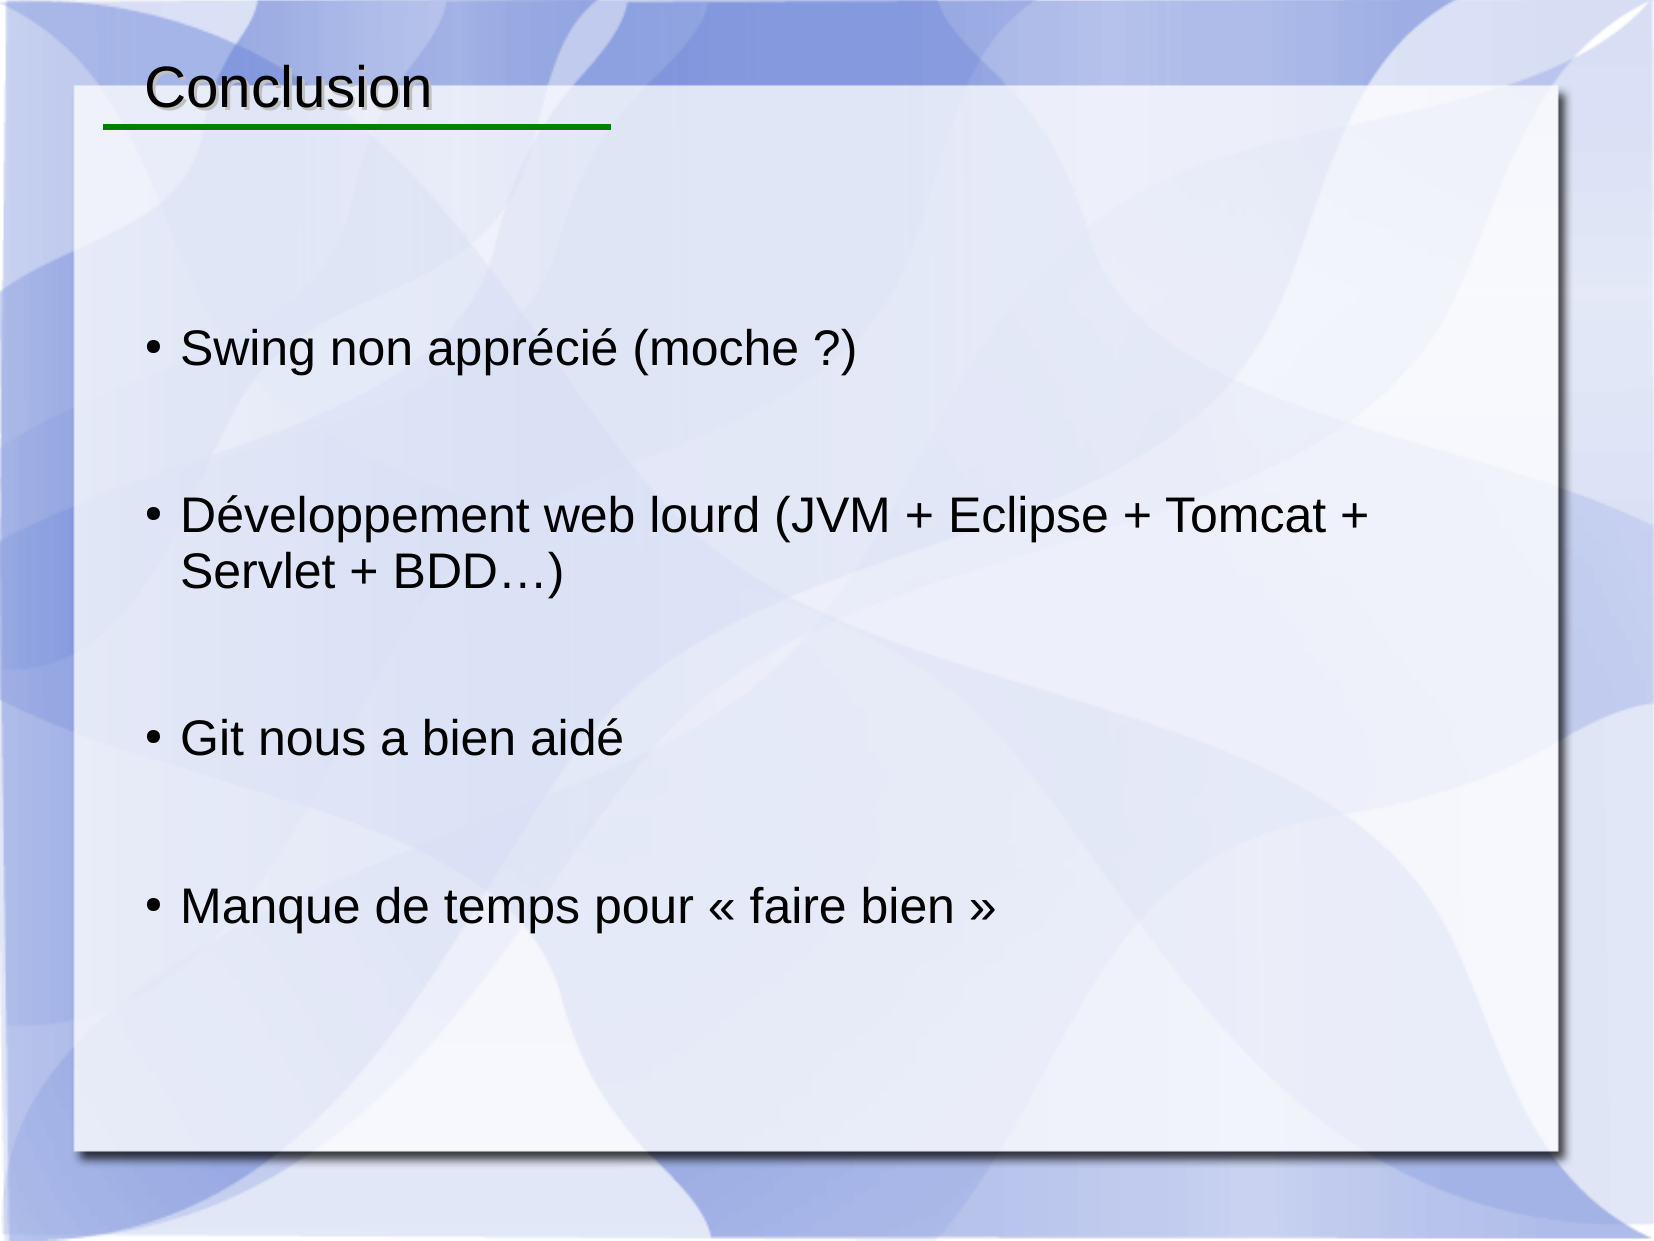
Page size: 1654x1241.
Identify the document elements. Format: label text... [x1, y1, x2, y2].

picture [0, 0, 1654, 1241]
text_box Swing non apprécié (moche ?) Développement web lourd (JVM + Eclipse + Tomcat + Servlet + BDD…) Git nous a bien aidé Manque de temps pour « faire bien » [129, 313, 1548, 942]
text_box Conclusion [129, 47, 792, 128]
